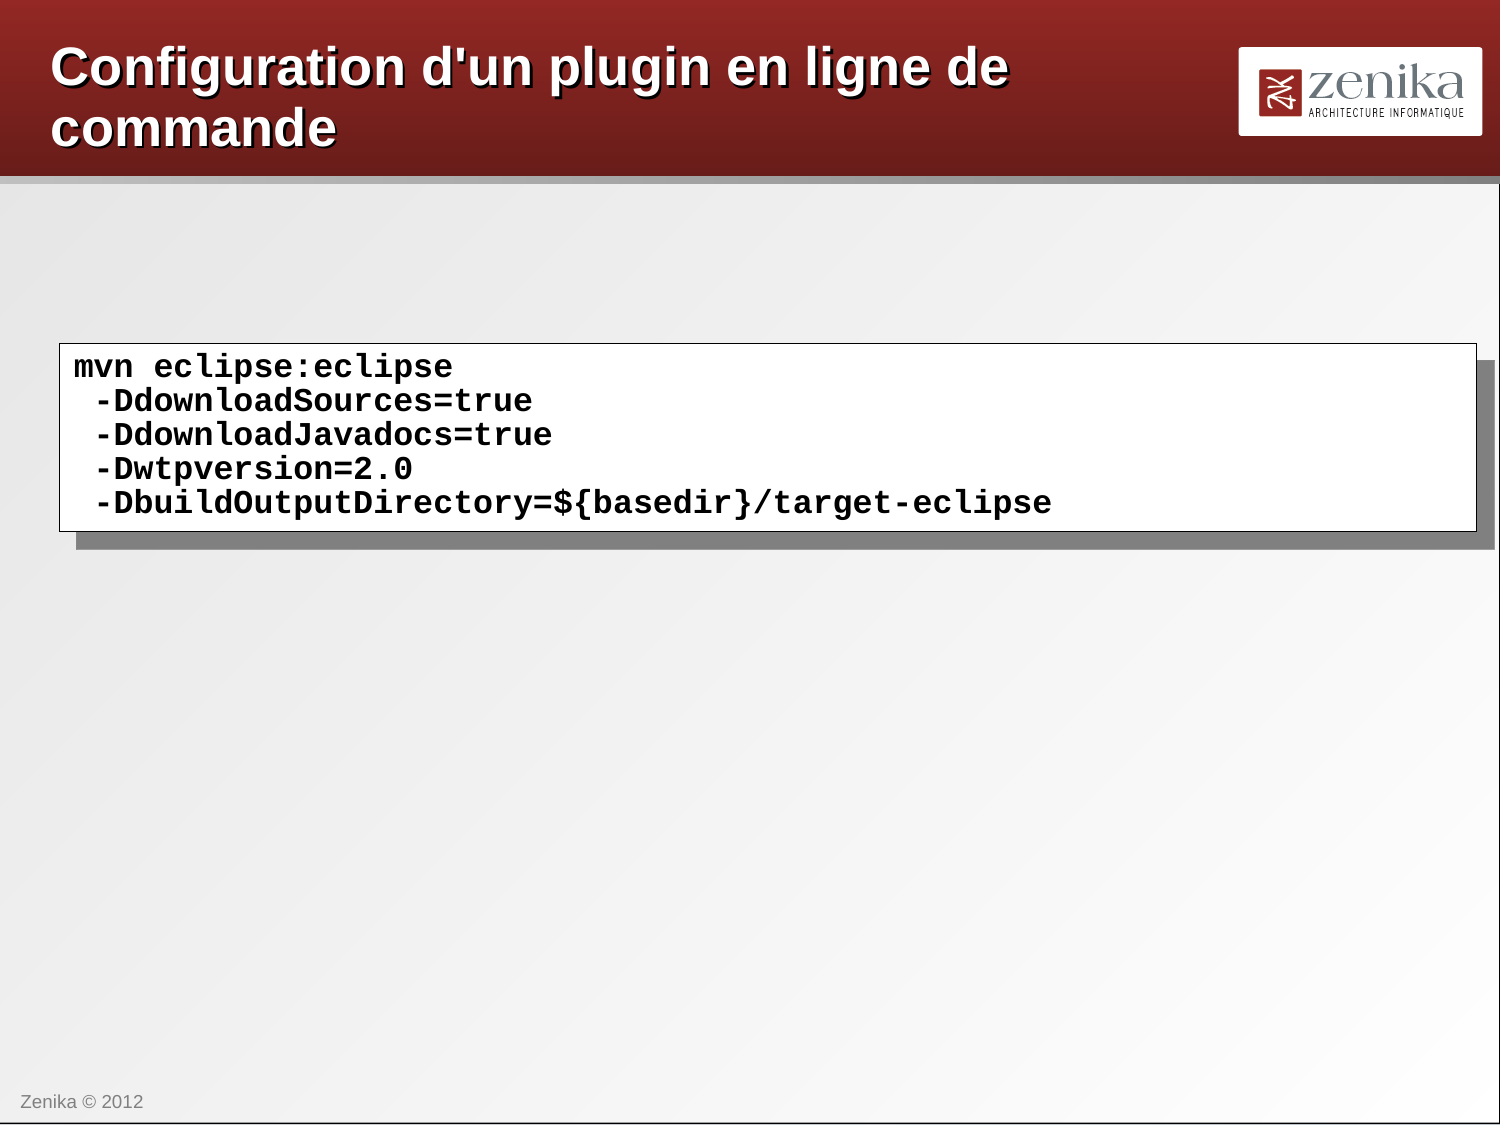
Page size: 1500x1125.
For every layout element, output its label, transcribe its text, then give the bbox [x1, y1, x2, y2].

title Configuration d'un plugin en ligne de commande [50, 15, 1206, 180]
text_box mvn eclipse:eclipse -DdownloadSources=true -DdownloadJavadocs=true -Dwtpversion=2.0 -DbuildOutputDirectory=${basedir}/target-eclipse [59, 343, 1477, 532]
picture [1257, 58, 1464, 125]
